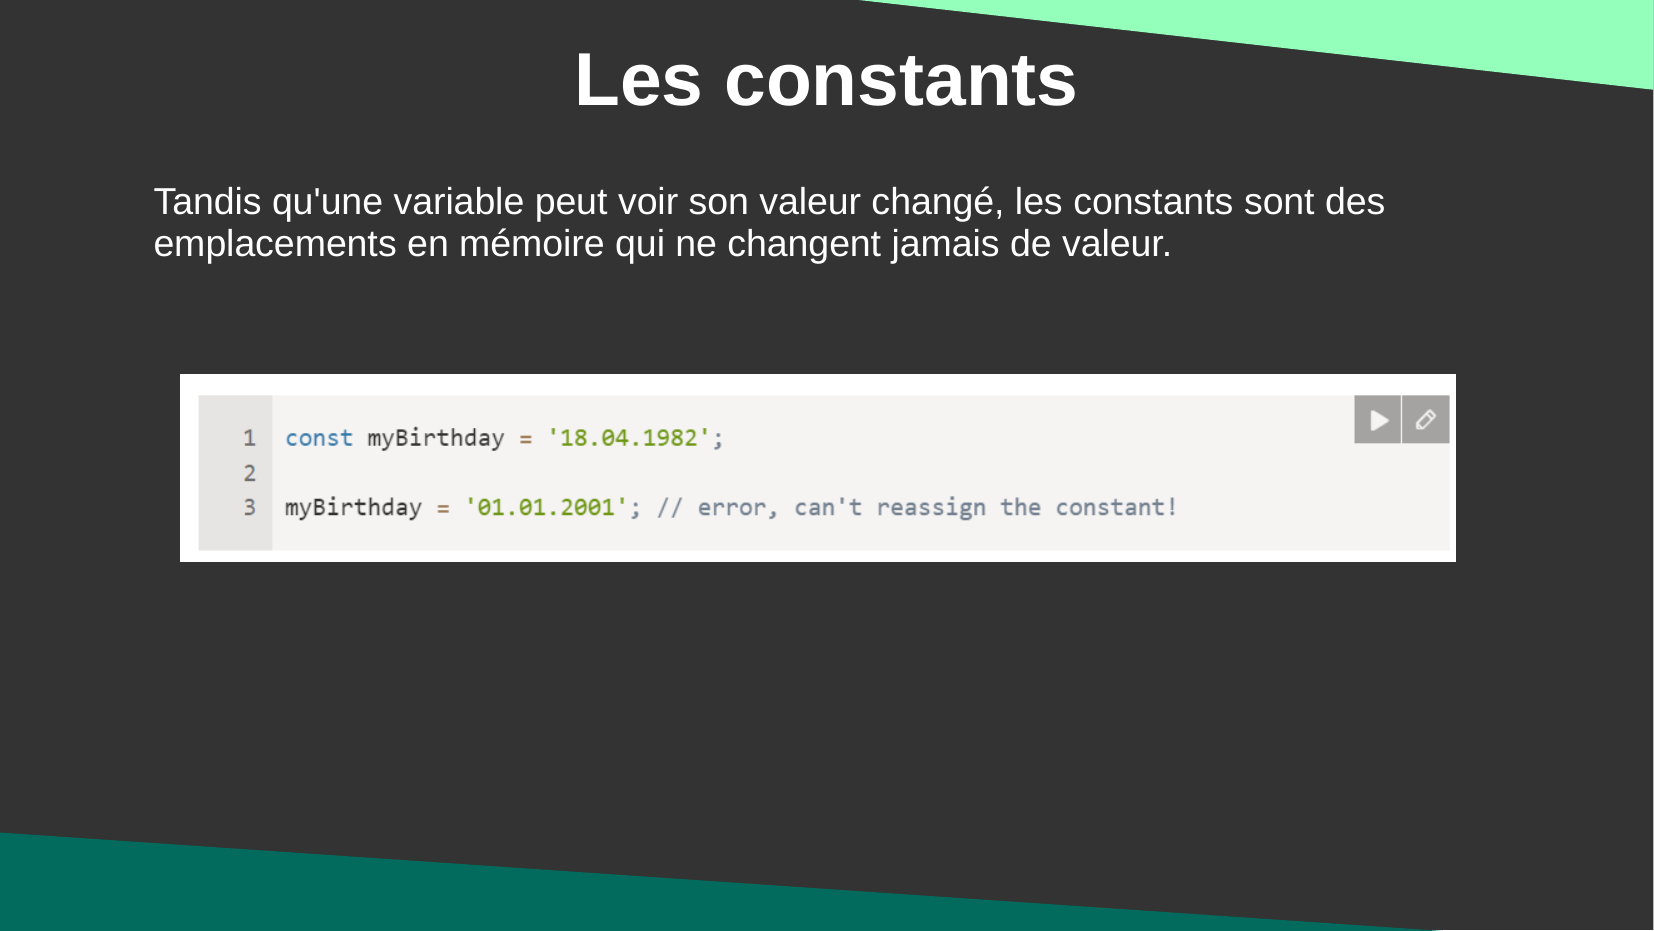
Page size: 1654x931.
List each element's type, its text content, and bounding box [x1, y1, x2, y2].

text_box [858, 0, 1654, 90]
list Tandis qu'une variable peut voir son valeur changé, les constants sont des emplacements en mémoire qui ne changent jamais de valeur. [82, 180, 1571, 721]
title Les constants [82, 37, 1571, 180]
picture [180, 374, 1456, 562]
